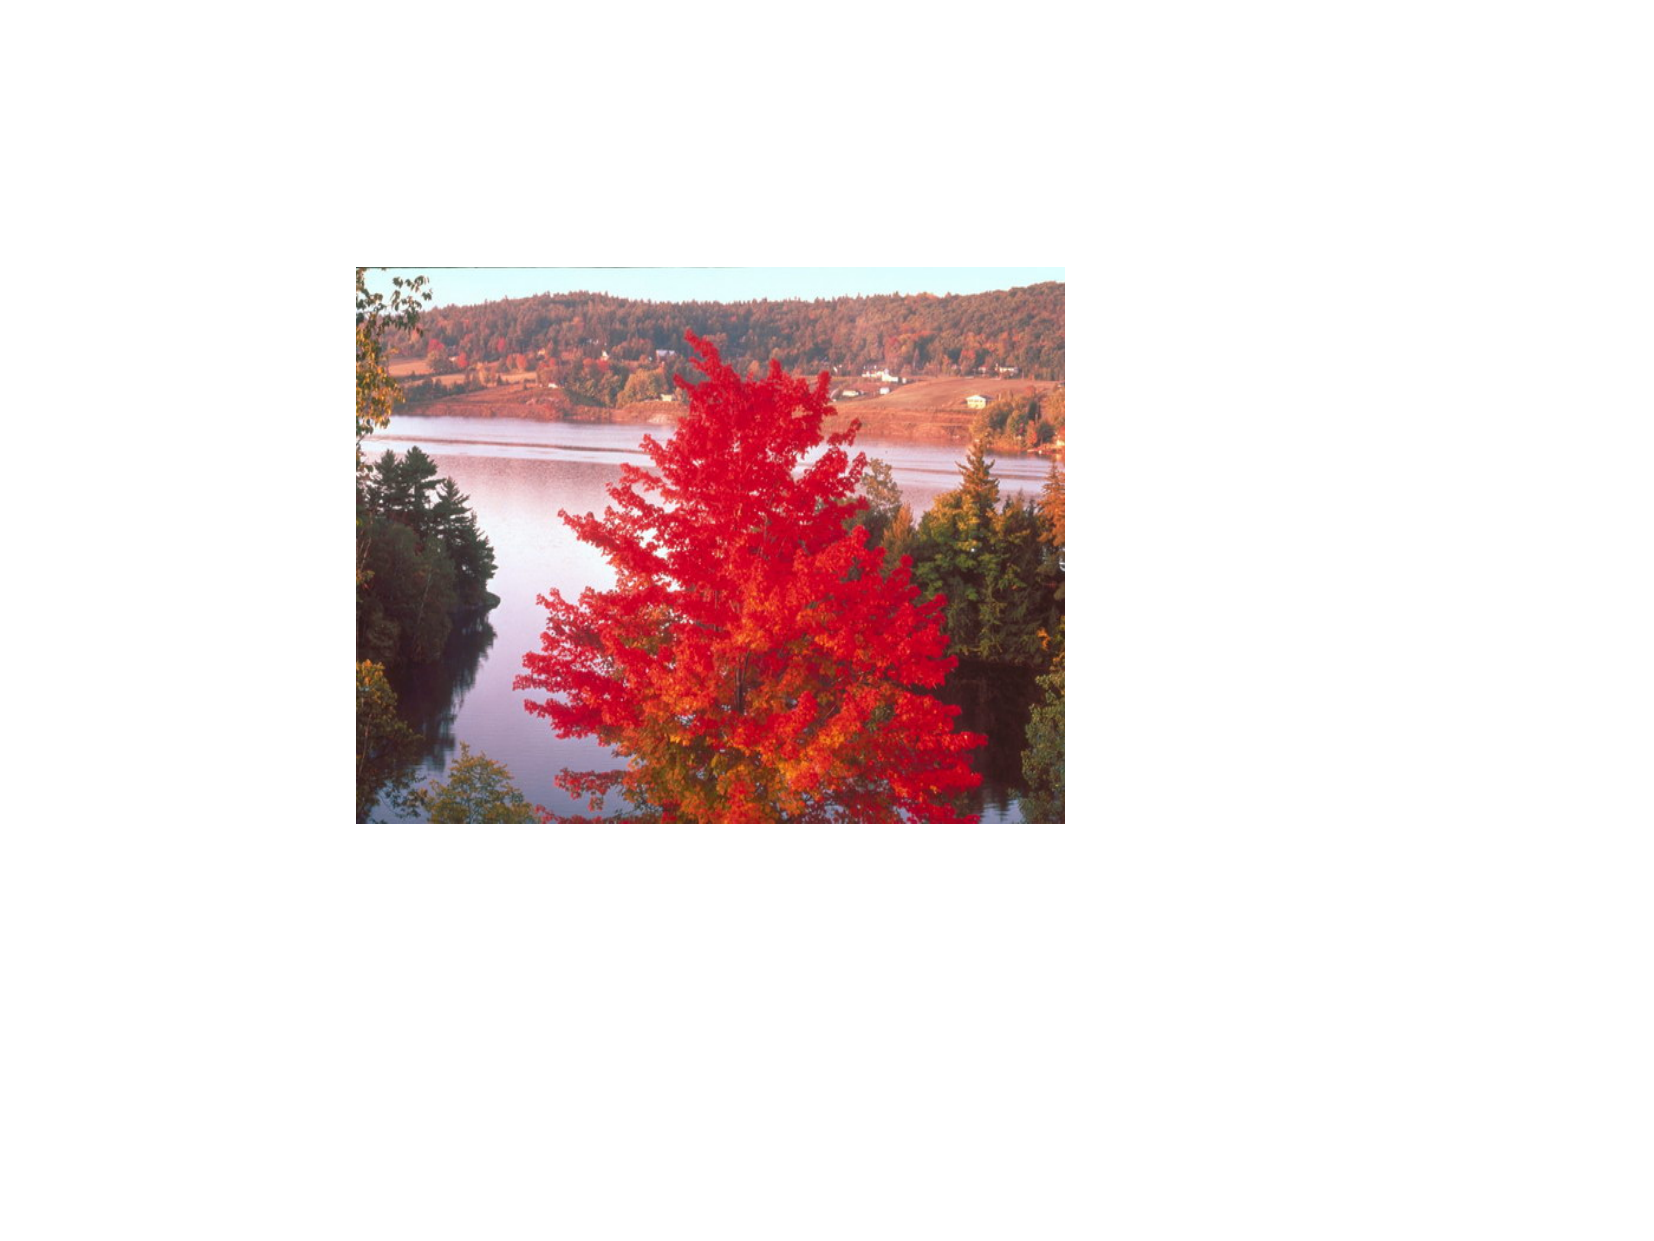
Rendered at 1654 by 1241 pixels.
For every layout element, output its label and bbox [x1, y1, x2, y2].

picture [356, 267, 1065, 824]
